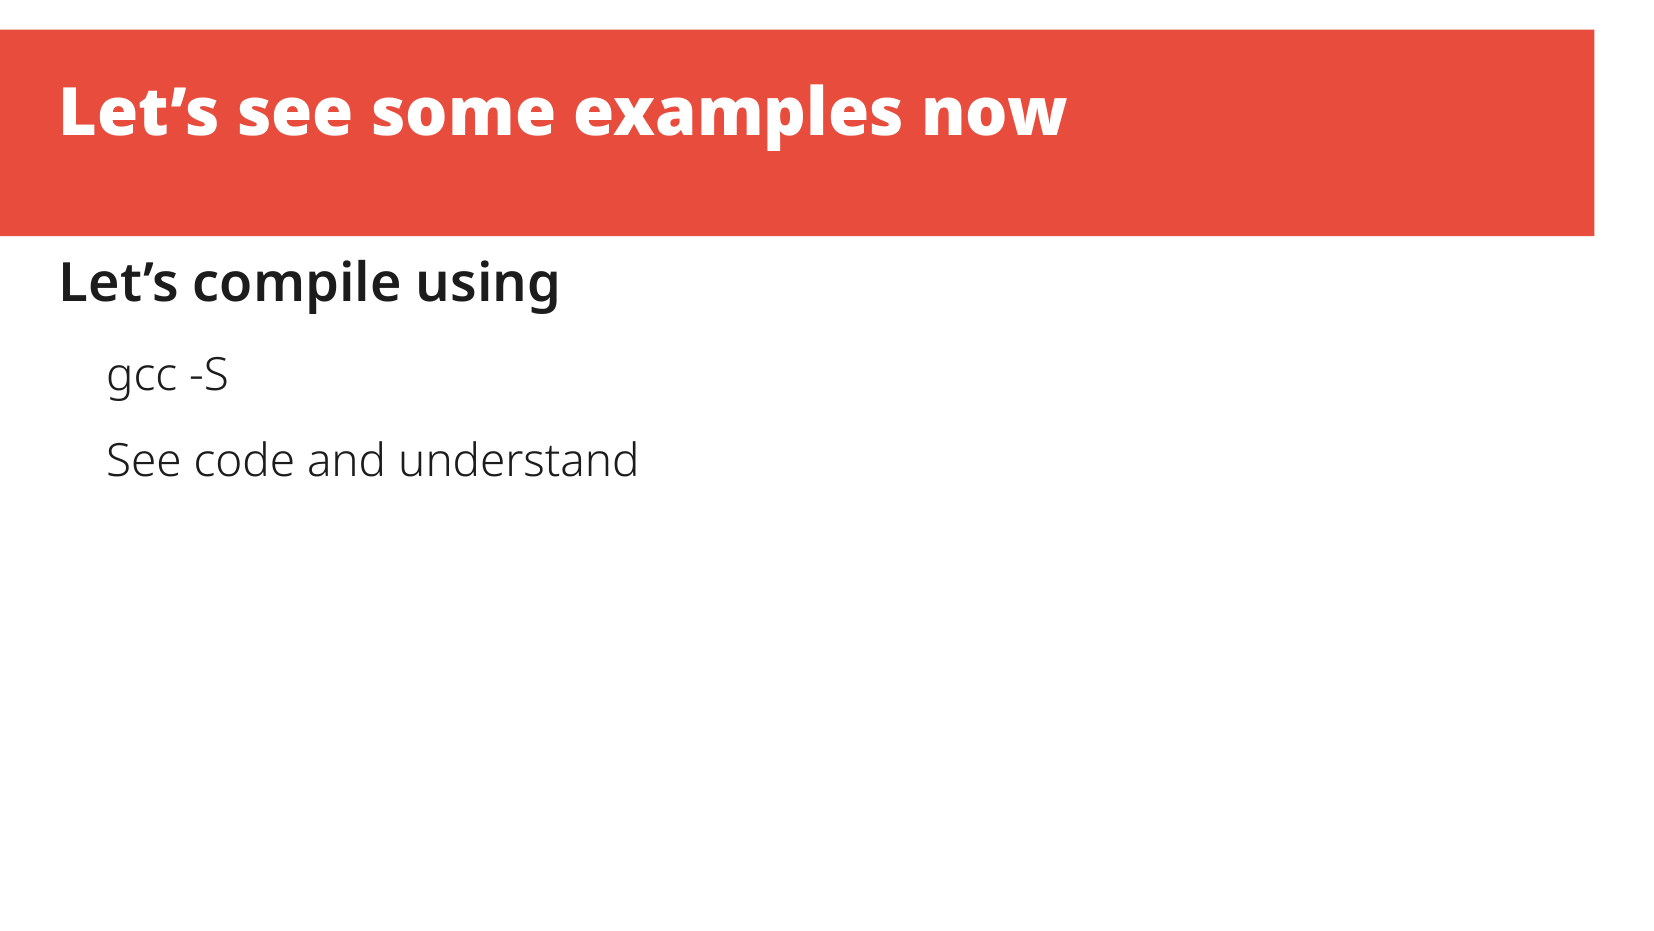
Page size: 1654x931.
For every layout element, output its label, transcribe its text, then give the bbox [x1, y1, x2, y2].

list Let’s compile using gcc -S See code and understand [59, 243, 1565, 820]
title Let’s see some examples now [59, 44, 1595, 156]
